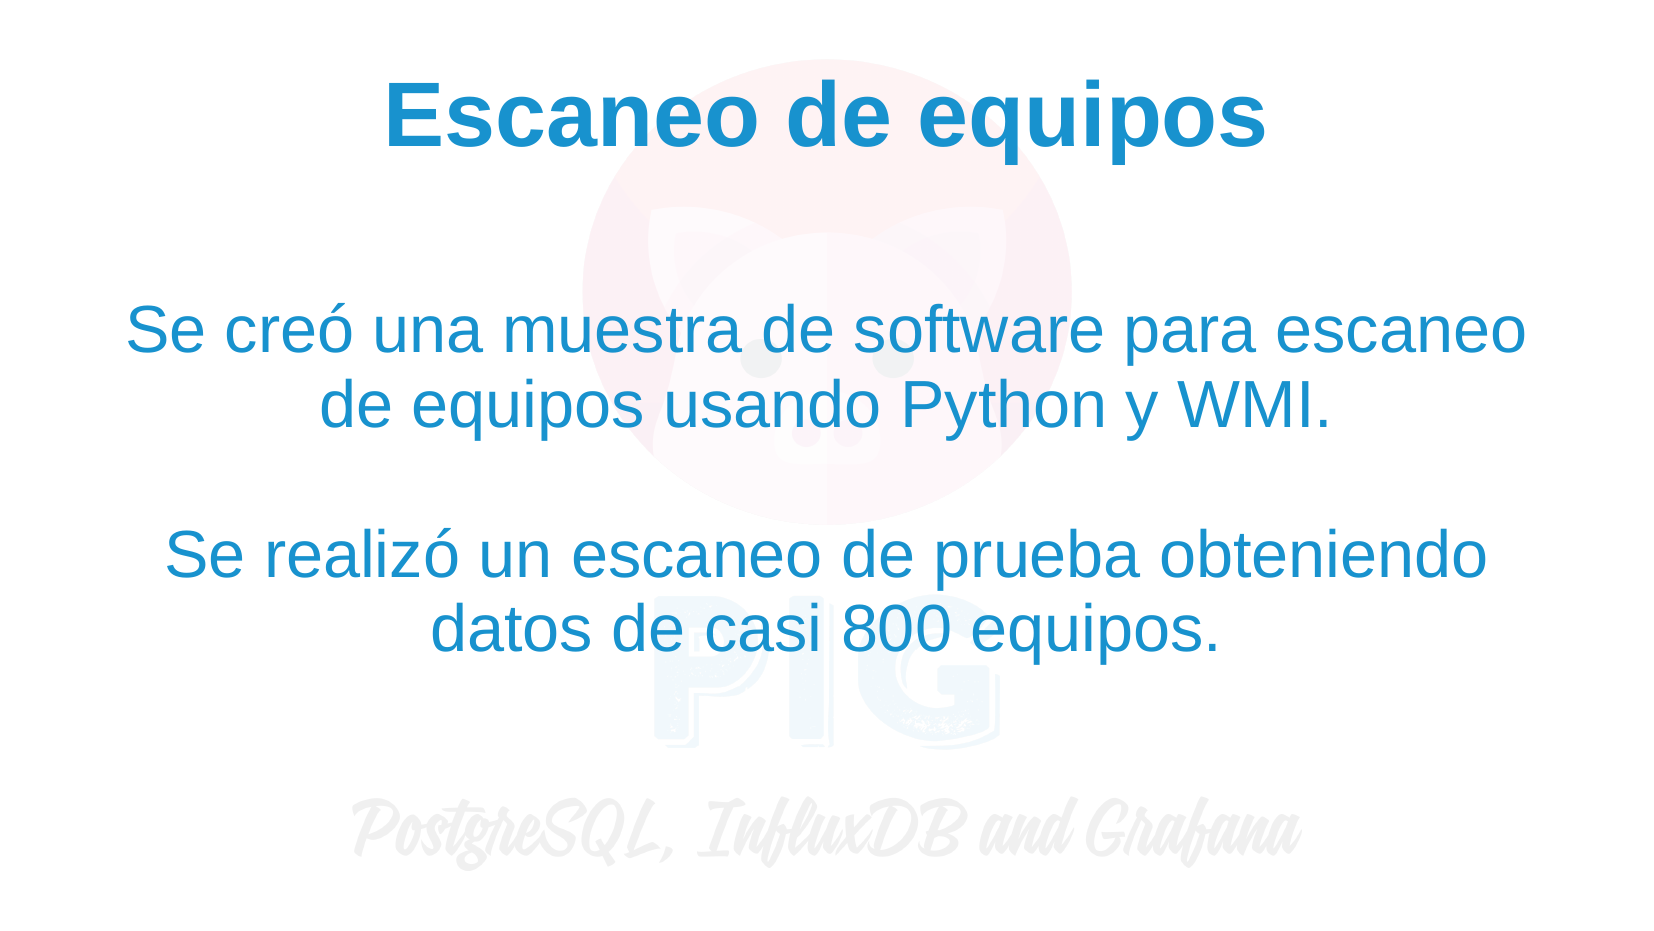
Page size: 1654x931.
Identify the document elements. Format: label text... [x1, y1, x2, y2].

subtitle Se creó una muestra de software para escaneo de equipos usando Python y WMI. Se realizó un escaneo de prueba obteniendo datos de casi 800 equipos. [82, 217, 1571, 758]
title Escaneo de equipos [82, 37, 1571, 193]
